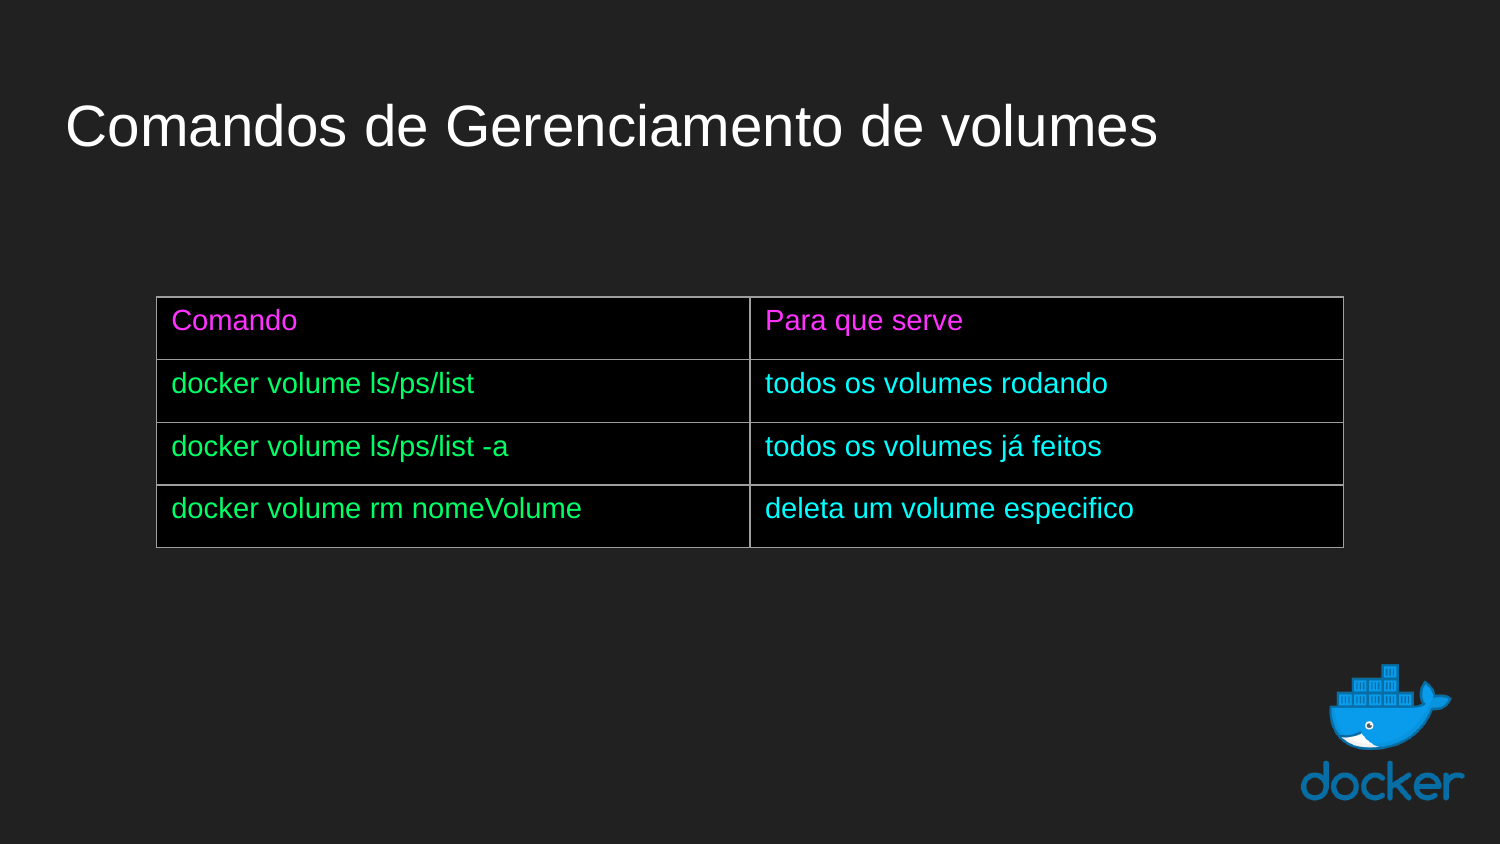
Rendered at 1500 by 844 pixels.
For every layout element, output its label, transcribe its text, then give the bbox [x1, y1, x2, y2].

table_cell todos os volumes rodando [751, 360, 1343, 422]
text_box Comandos de Gerenciamento de volumes [51, 72, 1449, 167]
table_cell docker volume rm nomeVolume [157, 486, 749, 547]
table_cell docker volume ls/ps/list -a [157, 423, 749, 484]
table_header Comando [157, 298, 749, 359]
table_header Para que serve [751, 298, 1343, 359]
table_cell docker volume ls/ps/list [157, 360, 749, 422]
picture [1286, 649, 1479, 815]
table_cell deleta um volume especifico [751, 486, 1343, 547]
table_cell todos os volumes já feitos [751, 423, 1343, 484]
